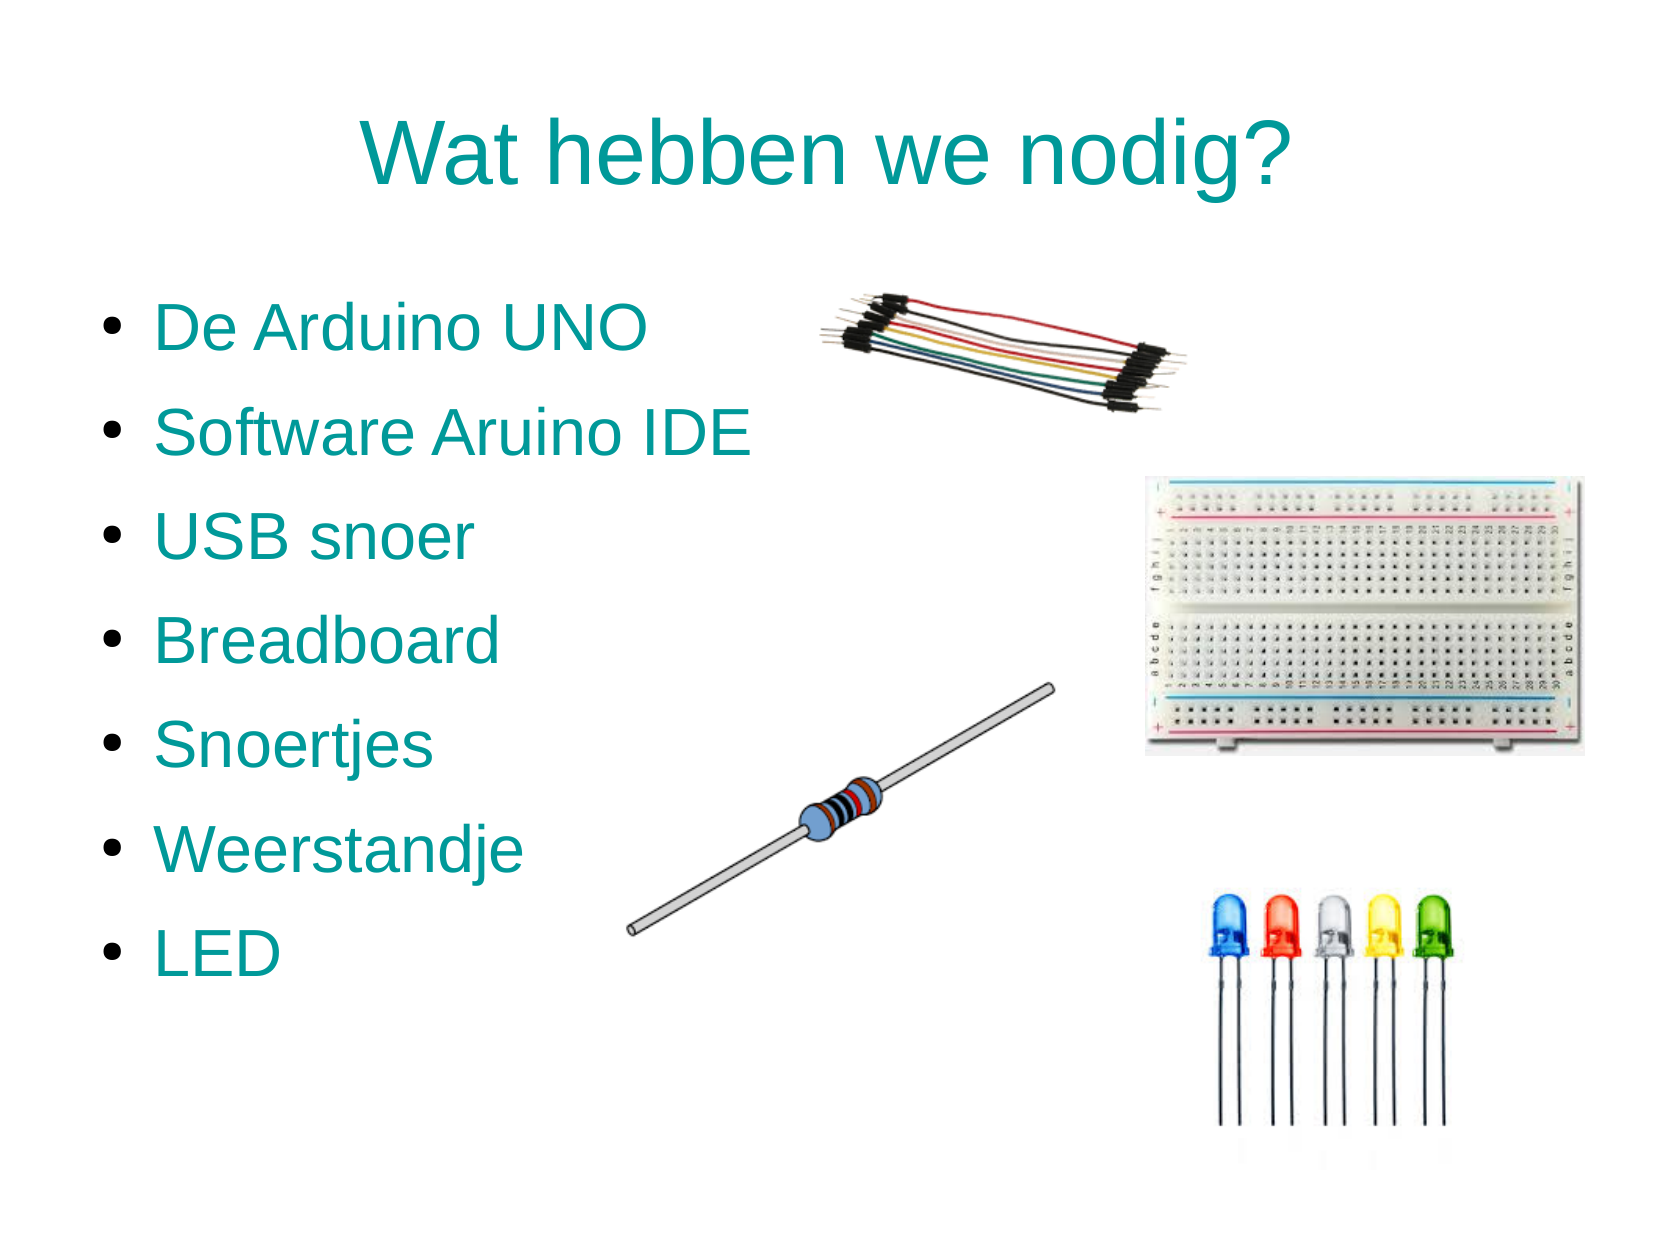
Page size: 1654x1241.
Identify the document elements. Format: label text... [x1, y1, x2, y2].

picture [1145, 476, 1585, 756]
list De Arduino UNO Software Aruino IDE USB snoer Breadboard Snoertjes Weerstandje LED [82, 290, 1571, 1010]
picture [814, 209, 1193, 473]
title Wat hebben we nodig? [82, 49, 1571, 257]
picture [614, 673, 1068, 946]
picture [1151, 838, 1524, 1170]
